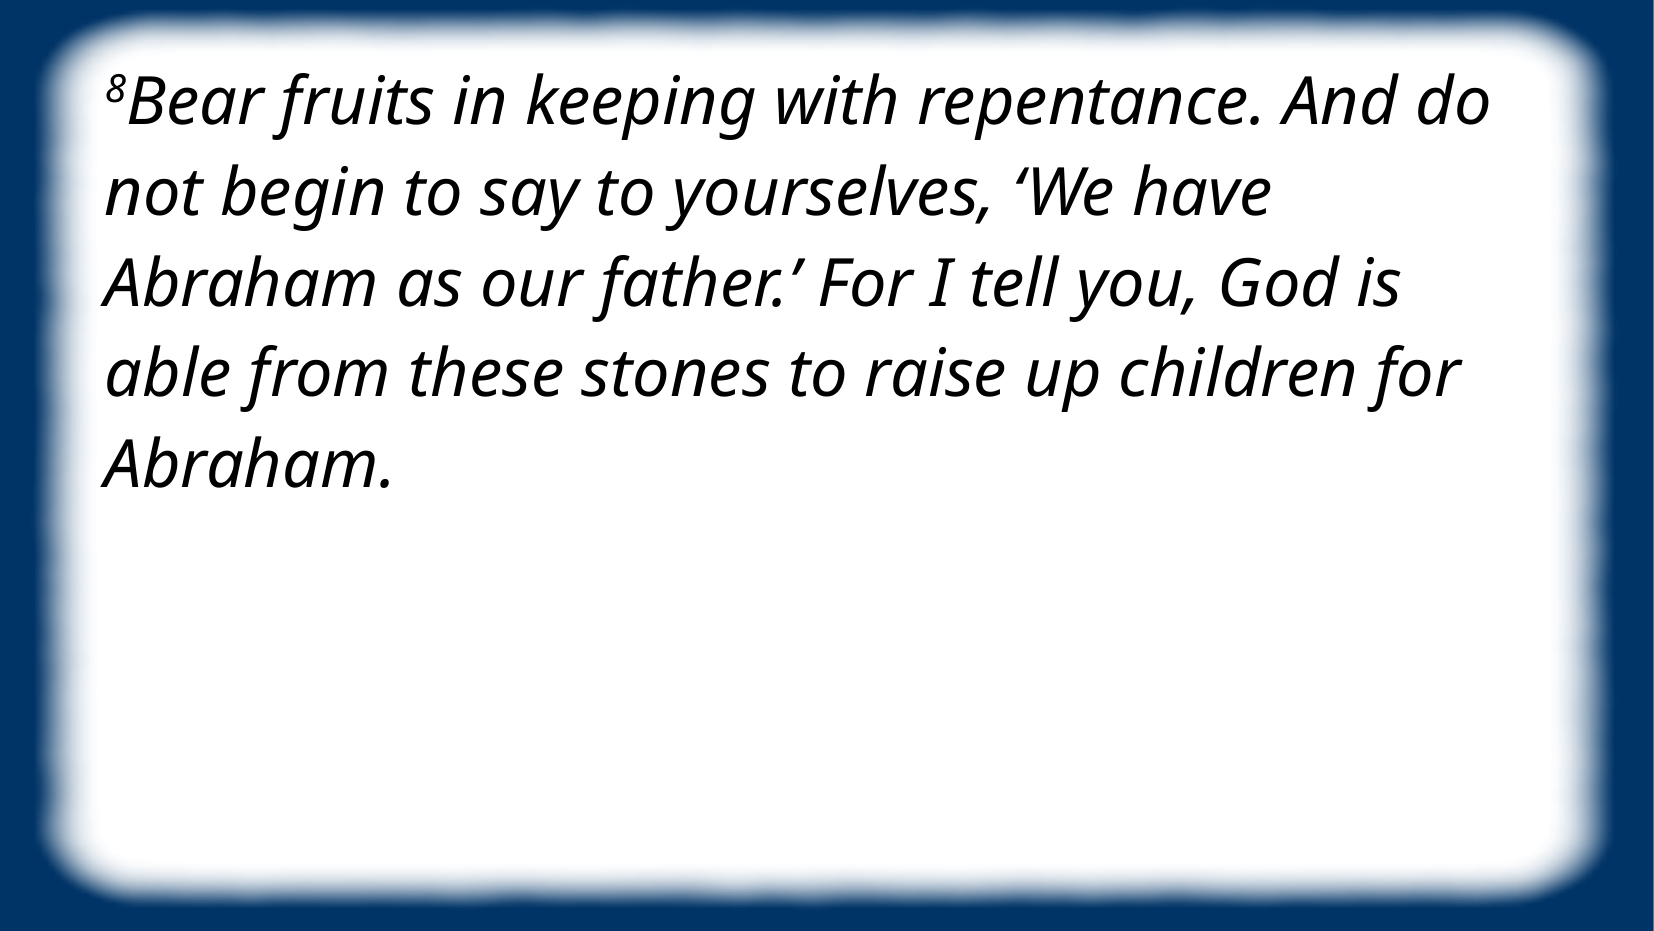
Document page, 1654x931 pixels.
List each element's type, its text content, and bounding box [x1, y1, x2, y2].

text_box 8Bear fruits in keeping with repentance. And do not begin to say to yourselves, ‘We have Abraham as our father.’ For I tell you, God is able from these stones to raise up children for Abraham. [90, 45, 1561, 505]
picture [0, 0, 1654, 931]
